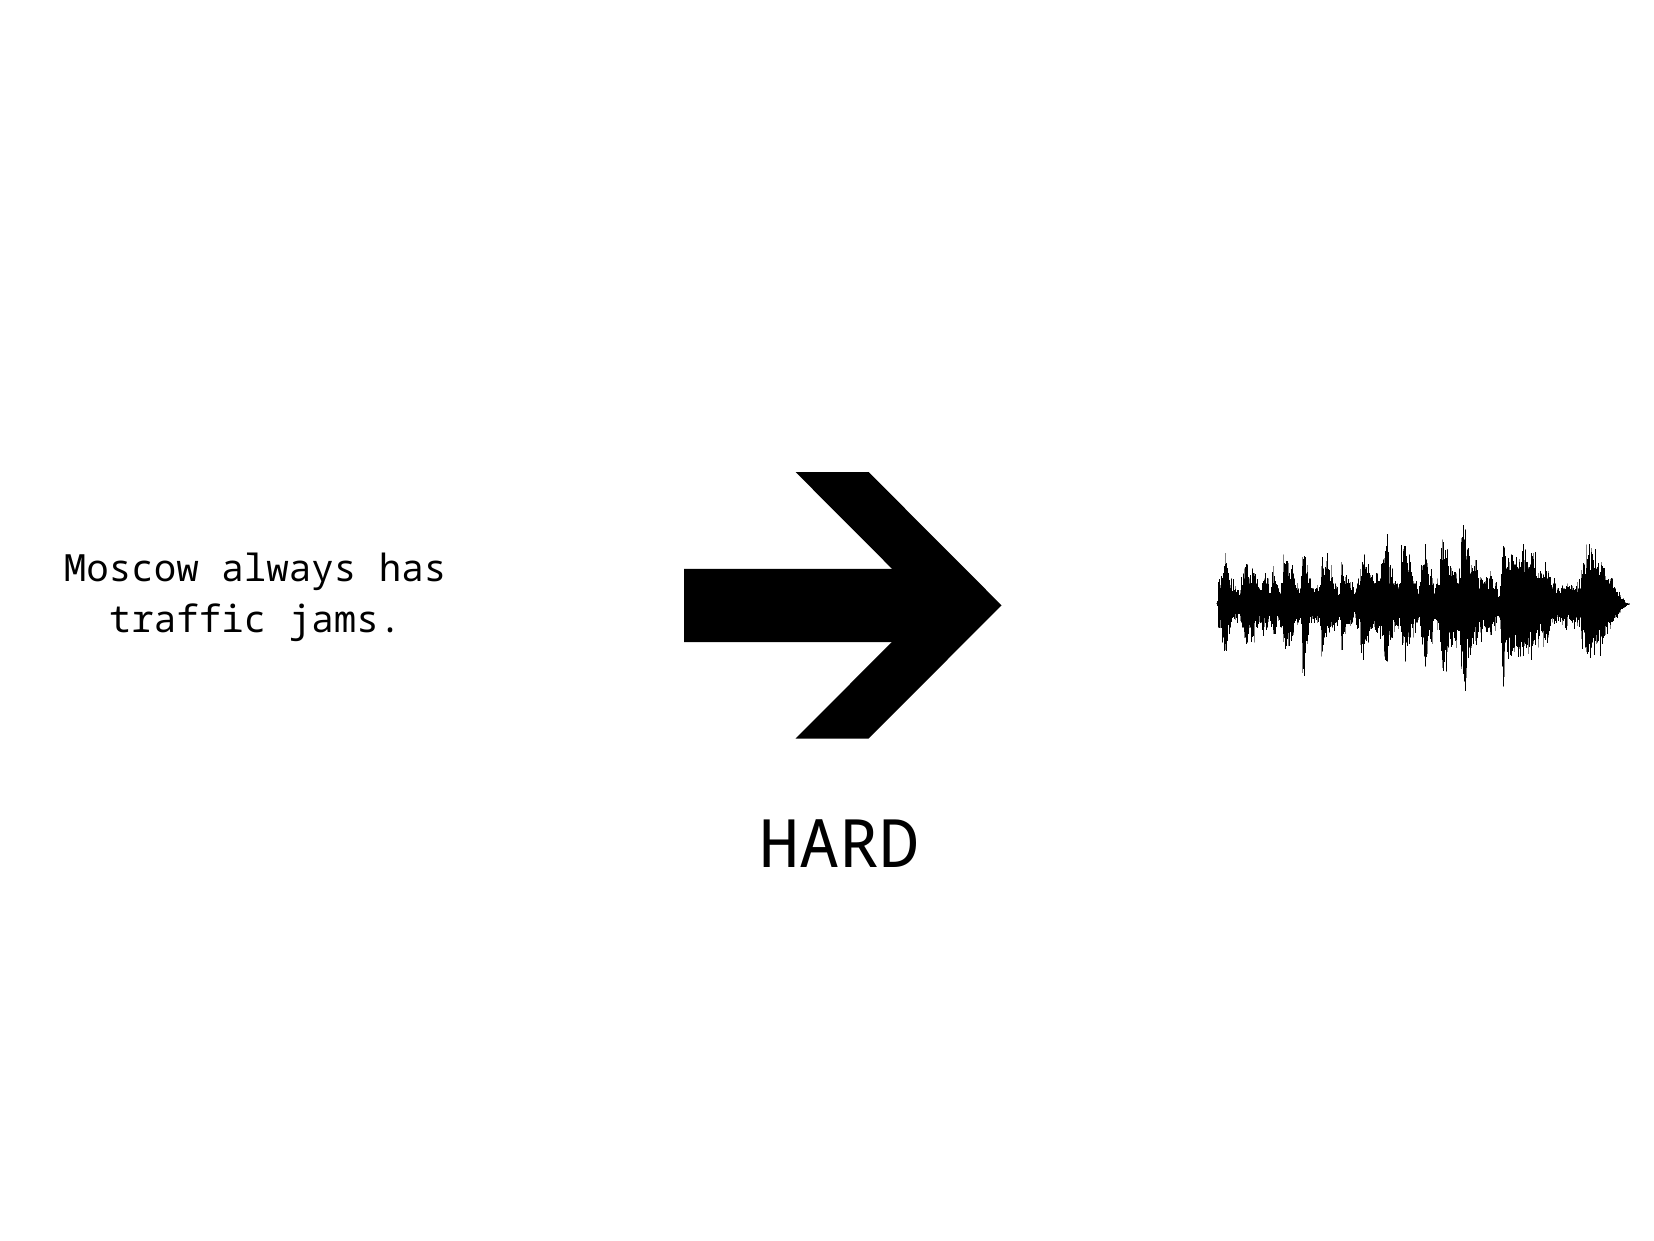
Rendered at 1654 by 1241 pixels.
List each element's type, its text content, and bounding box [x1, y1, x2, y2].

text_box HARD [630, 728, 1051, 954]
subtitle Moscow always has traffic jams. [45, 480, 466, 706]
picture [1216, 525, 1630, 691]
picture [684, 472, 1002, 728]
